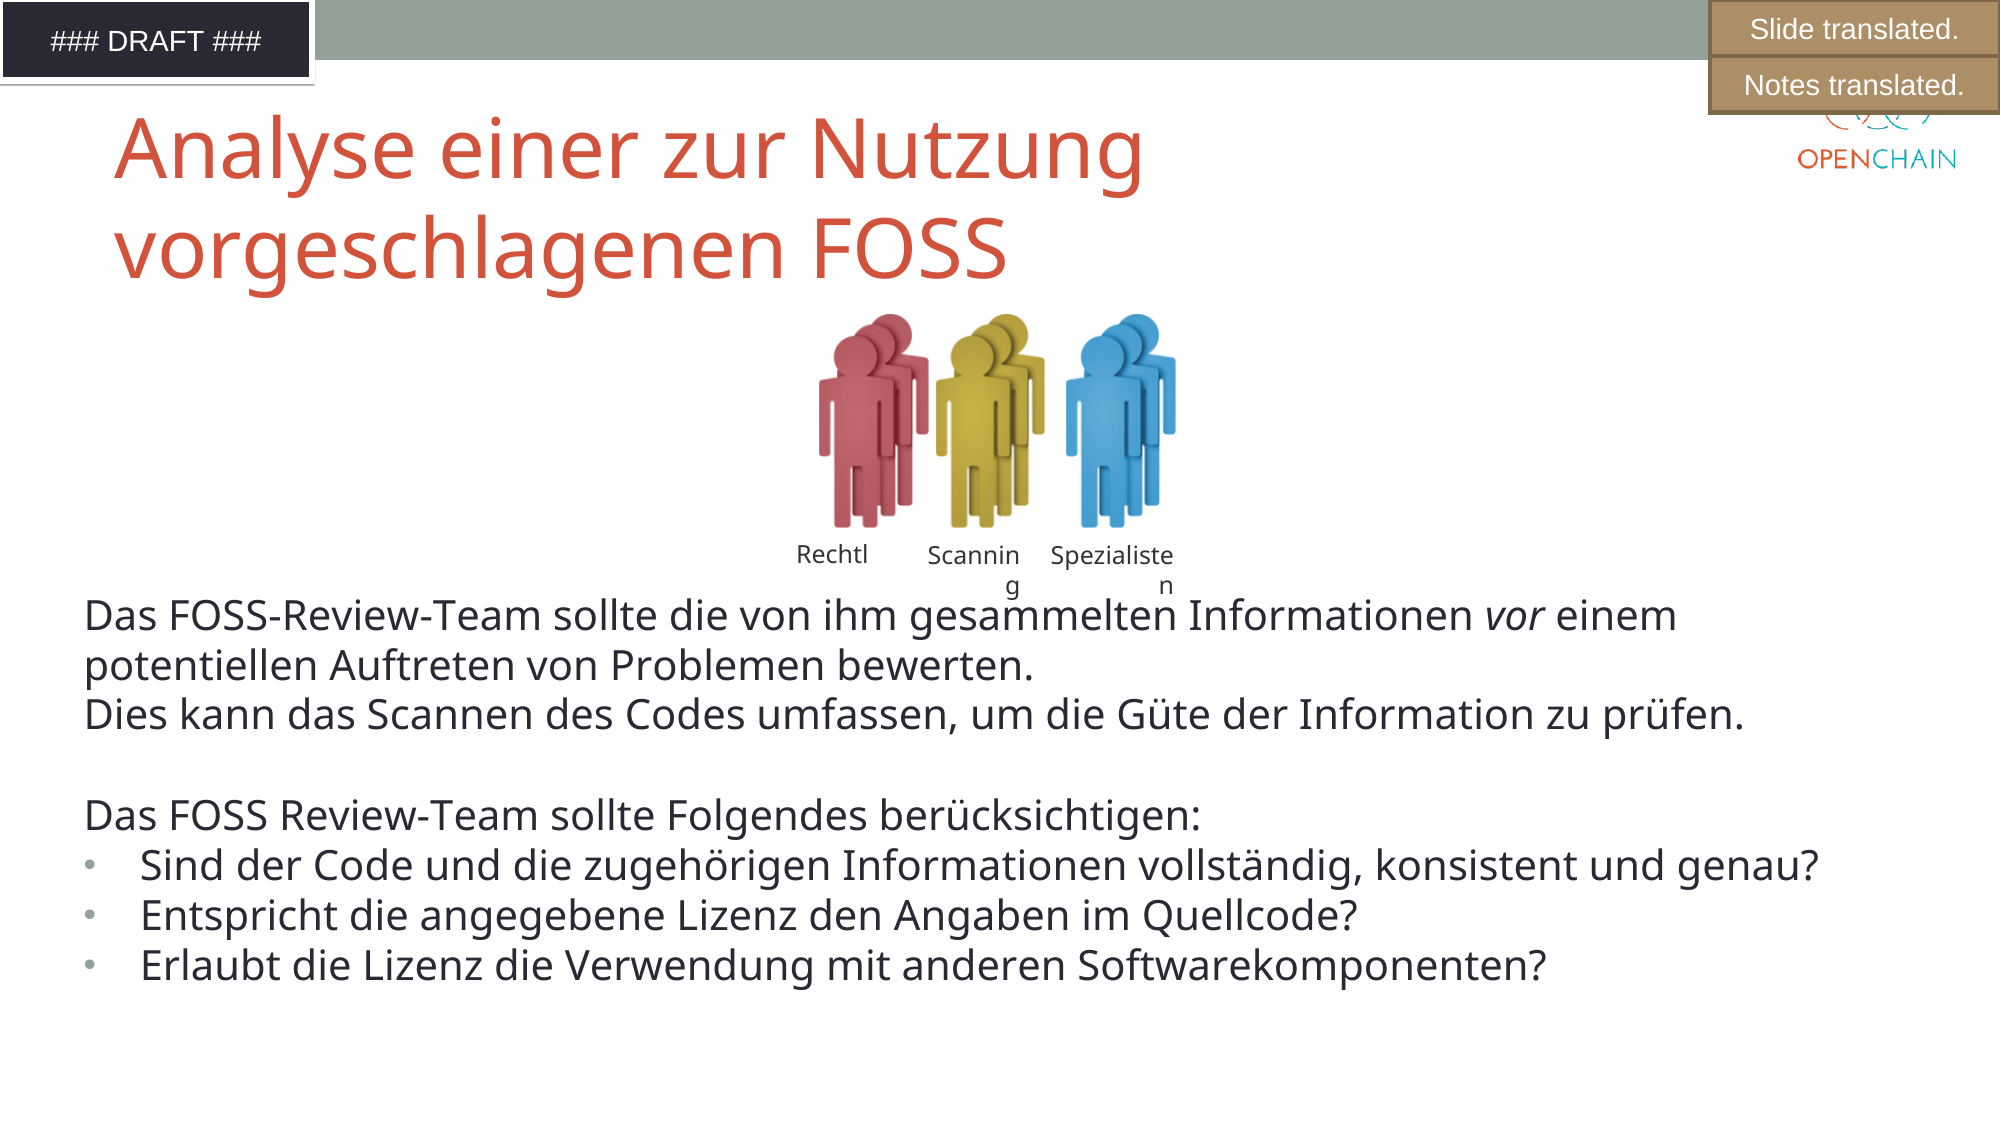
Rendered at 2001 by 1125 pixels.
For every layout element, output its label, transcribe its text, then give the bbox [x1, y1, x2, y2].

text_box Slide translated. [1710, 0, 2000, 56]
text_box Scanning [912, 531, 1035, 578]
title Analyse einer zur Nutzung vorgeschlagenen FOSS [99, 87, 1900, 251]
picture [819, 314, 929, 528]
text_box Notes translated. [1710, 56, 2000, 113]
picture [936, 314, 1045, 528]
list Das FOSS-Review-Team sollte die von ihm gesammelten Informationen vor einem potentiellen Auftreten von Problemen bewerten. Dies kann das Scannen des Codes umfassen, um die Güte der Information zu prüfen. Das FOSS Review-Team sollte Folgendes berücksichtigen: Sind der Code und die zugehörigen Informationen vollständig, konsistent und genau? Entspricht die angegebene Lizenz den Angaben im Quellcode? Erlaubt die Lizenz die Verwendung mit anderen Softwarekomponenten? [68, 580, 1919, 1066]
picture [1066, 314, 1176, 528]
text_box Spezialisten [1035, 531, 1201, 581]
text_box Rechtl [781, 531, 916, 581]
